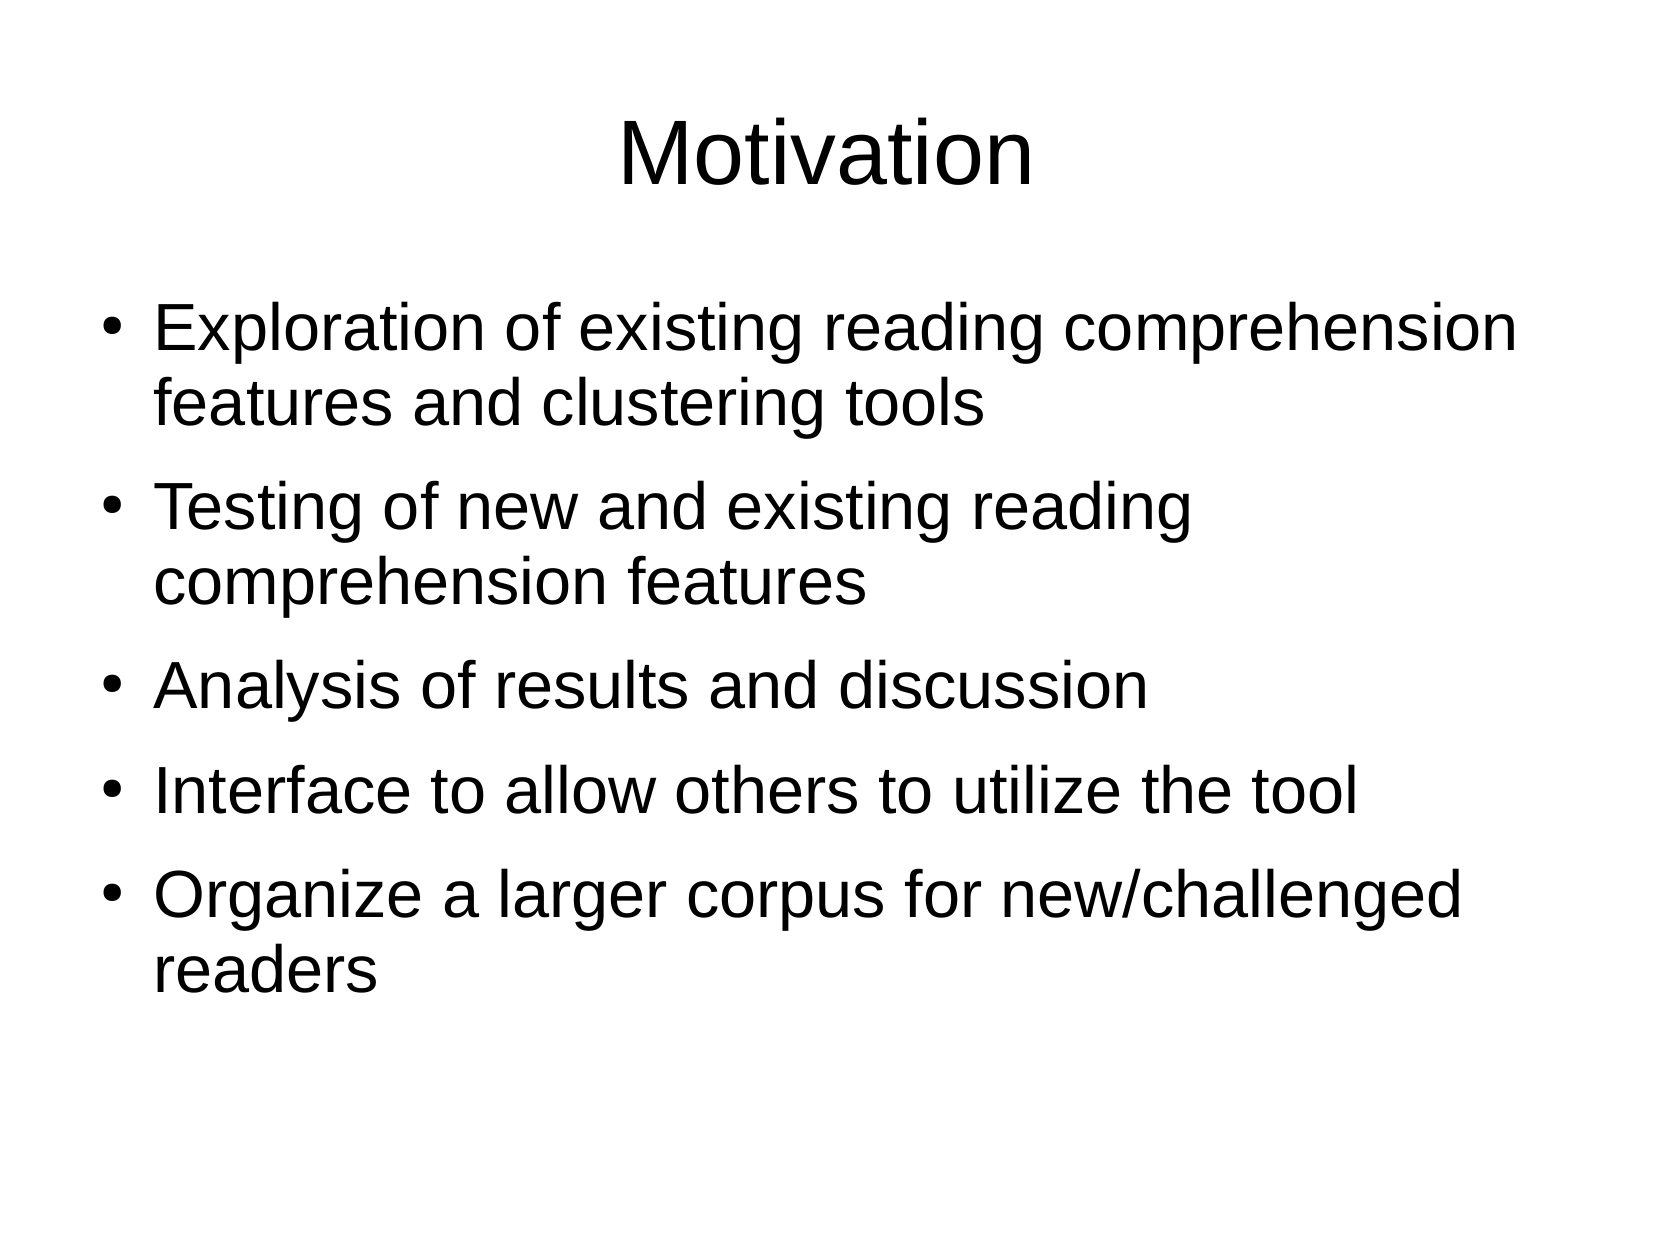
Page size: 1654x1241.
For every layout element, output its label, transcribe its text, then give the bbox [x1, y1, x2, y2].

list Exploration of existing reading comprehension features and clustering tools Testing of new and existing reading comprehension features Analysis of results and discussion Interface to allow others to utilize the tool Organize a larger corpus for new/challenged readers [82, 290, 1571, 1010]
title Motivation [82, 49, 1571, 257]
